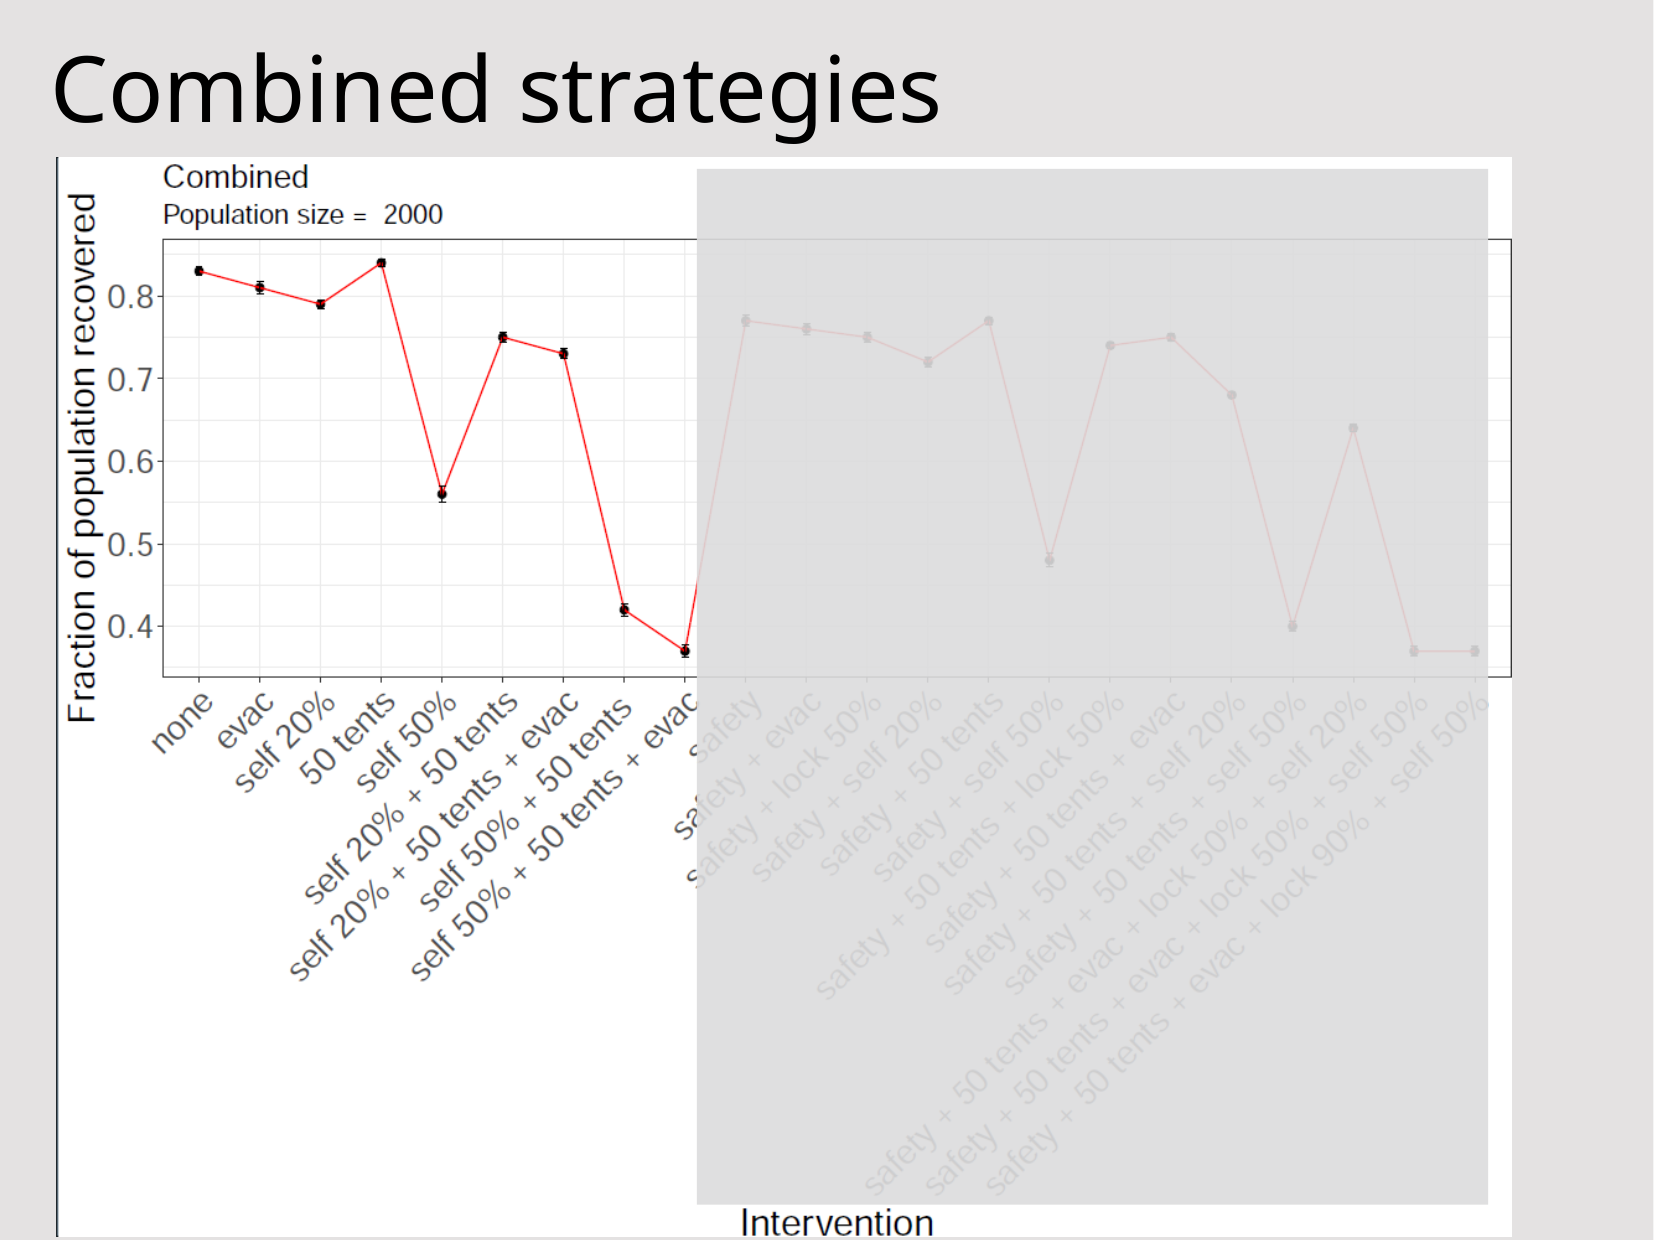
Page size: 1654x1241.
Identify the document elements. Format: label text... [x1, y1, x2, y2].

text_box [696, 168, 1489, 1205]
text_box Combined strategies [35, 16, 1595, 166]
picture [56, 157, 1512, 1237]
